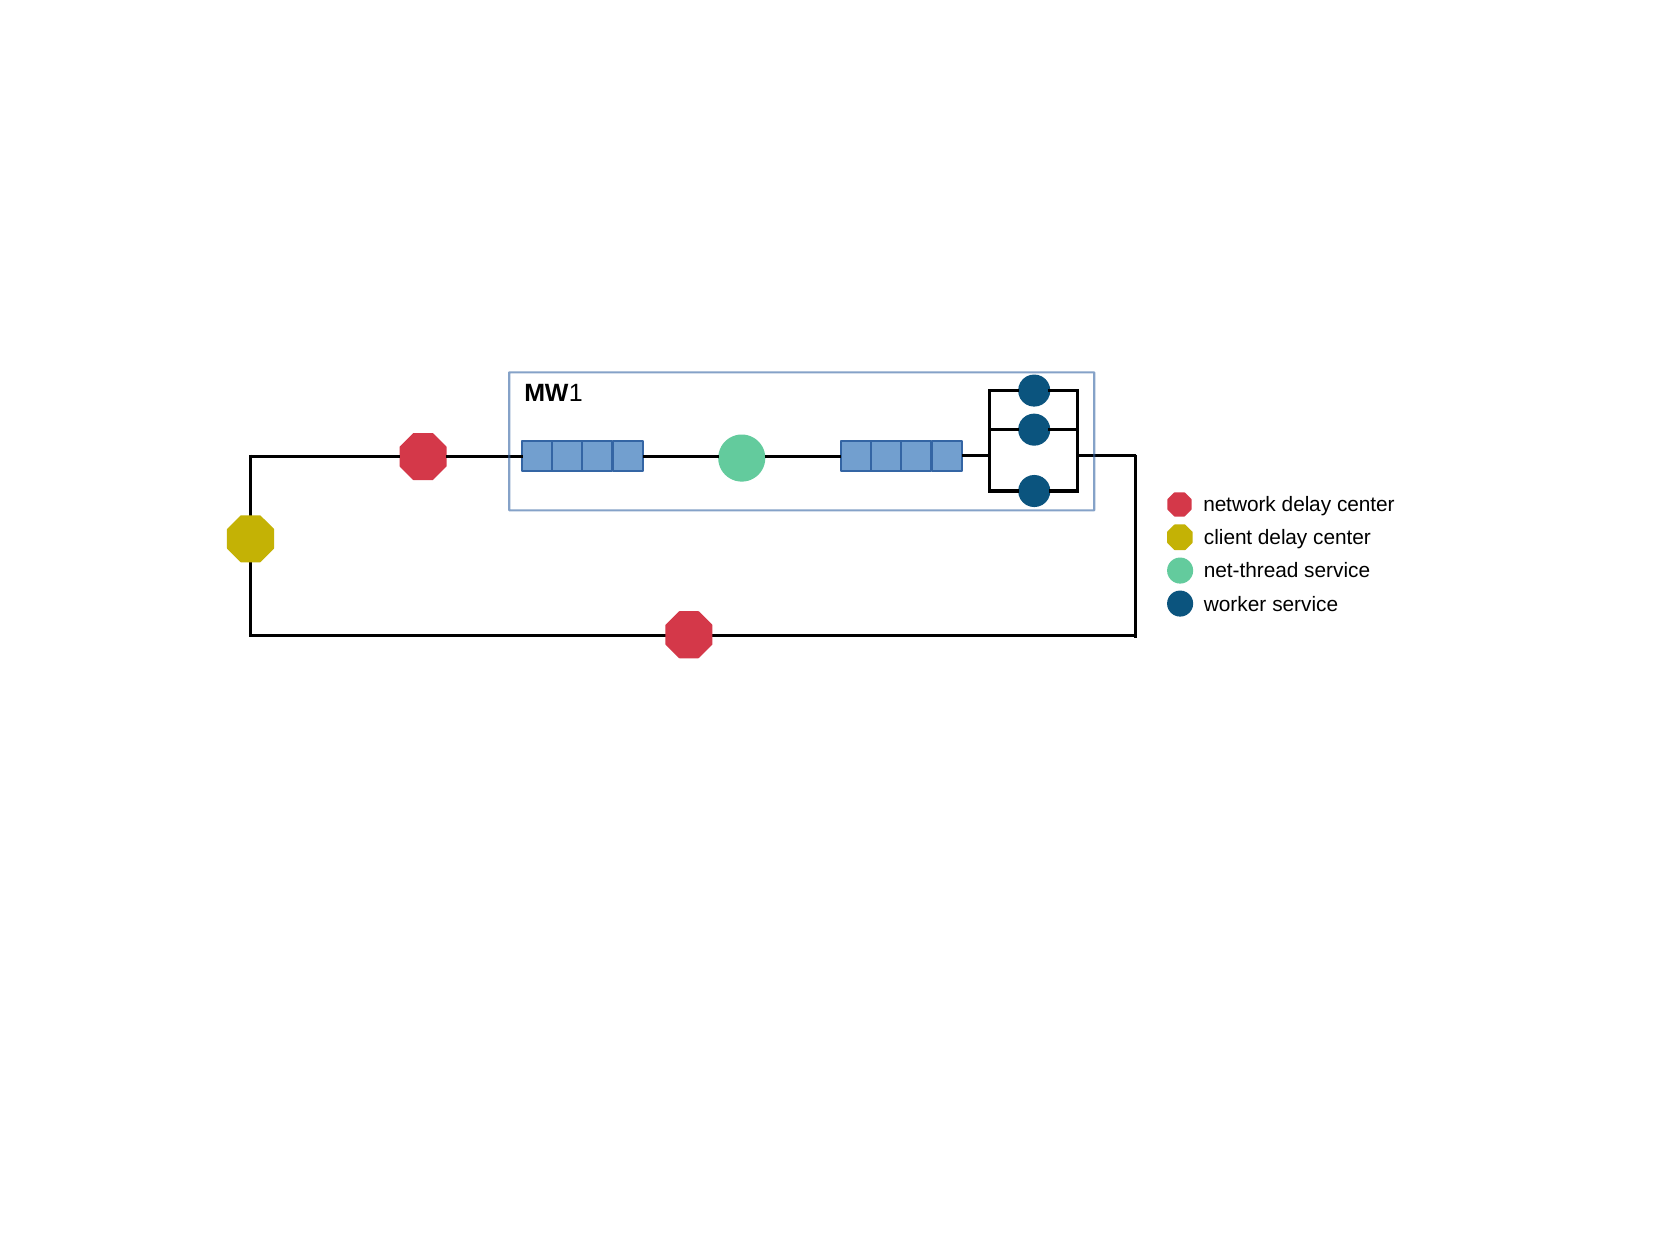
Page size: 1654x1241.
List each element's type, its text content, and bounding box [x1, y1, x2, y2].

text_box [400, 434, 446, 480]
text_box [228, 516, 274, 562]
text_box [1019, 375, 1050, 406]
text_box worker service [1189, 585, 1354, 624]
text_box net-thread service [1189, 551, 1386, 590]
text_box [1019, 475, 1050, 507]
text_box [1168, 525, 1189, 550]
text_box [1168, 493, 1188, 516]
text_box client delay center [1189, 518, 1386, 551]
text_box [719, 435, 765, 481]
text_box MW1 [509, 371, 598, 415]
text_box [1168, 558, 1189, 583]
text_box [1019, 414, 1050, 445]
text_box [841, 441, 962, 472]
text_box [666, 612, 712, 658]
text_box [522, 441, 643, 472]
text_box [1168, 591, 1189, 616]
text_box network delay center [1188, 485, 1410, 524]
